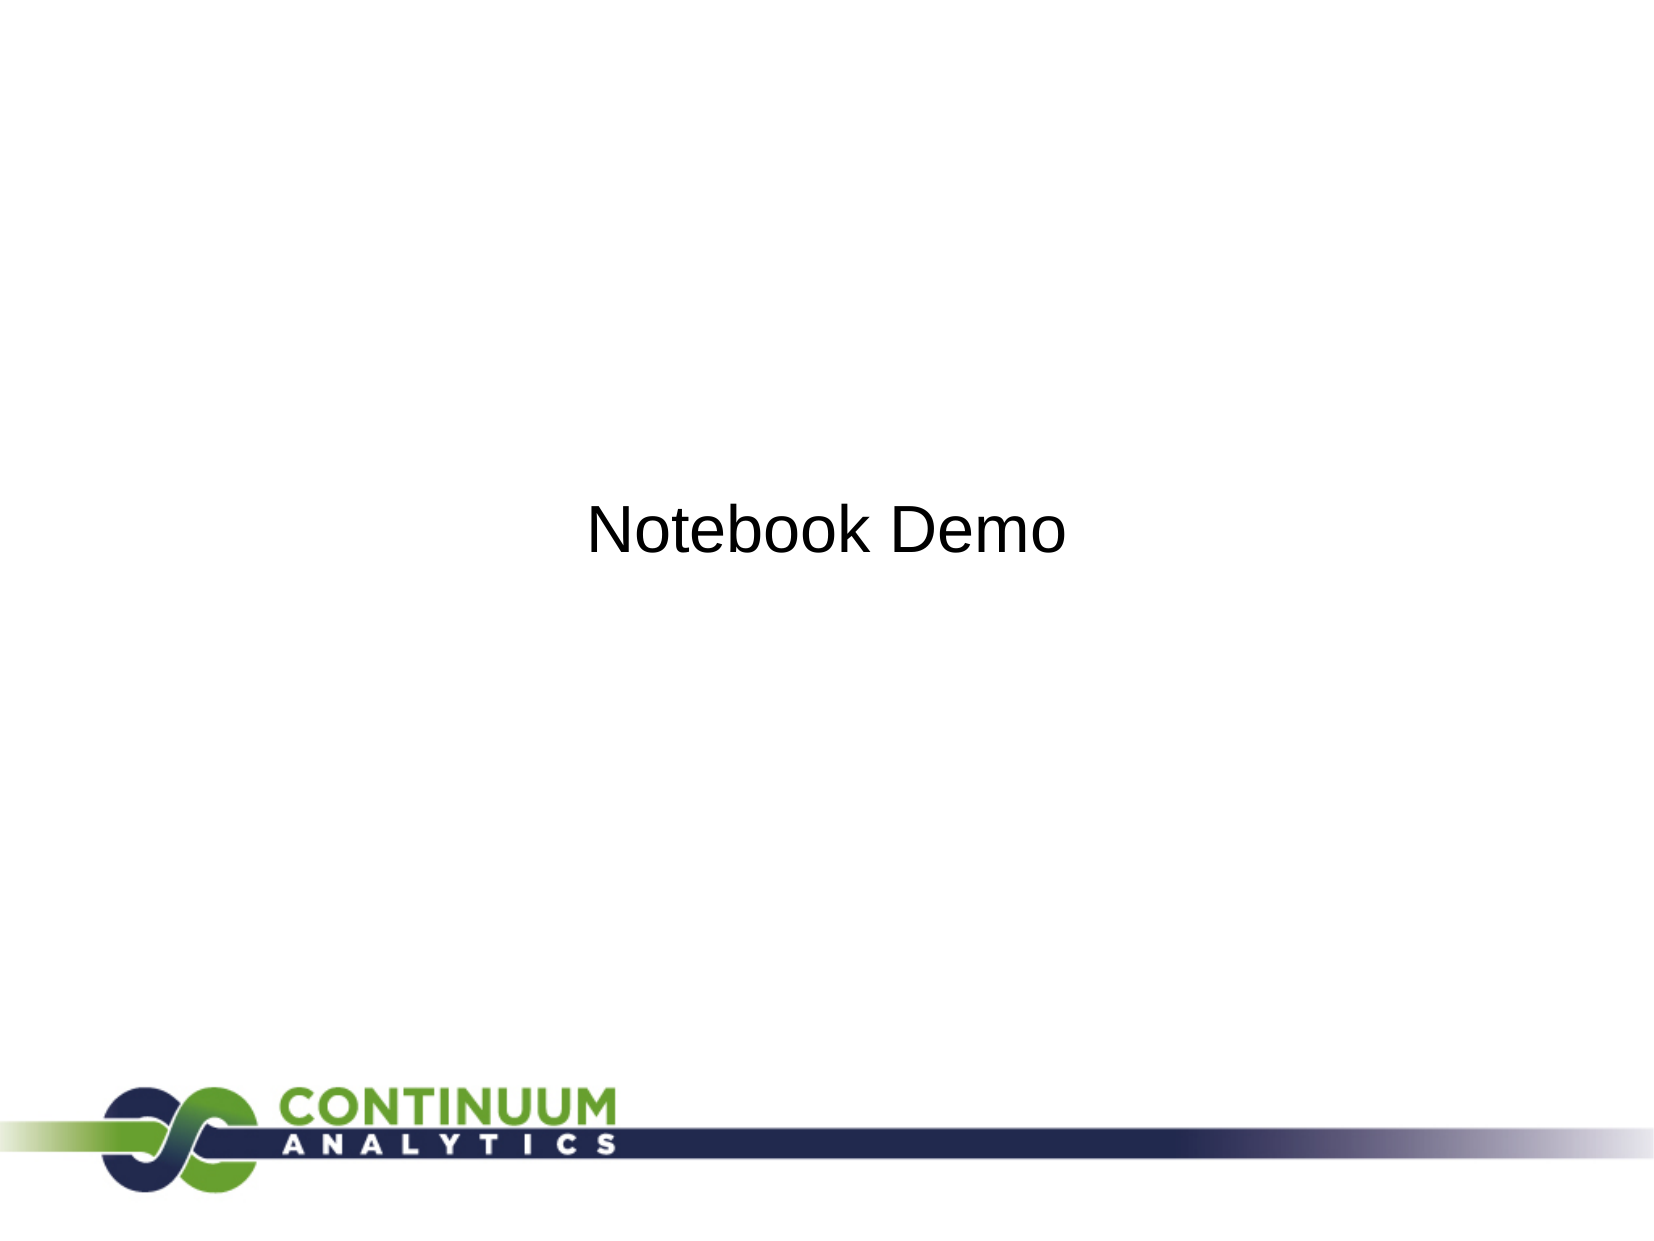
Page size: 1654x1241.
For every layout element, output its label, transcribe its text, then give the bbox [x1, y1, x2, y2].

subtitle Notebook Demo [82, 49, 1571, 1010]
